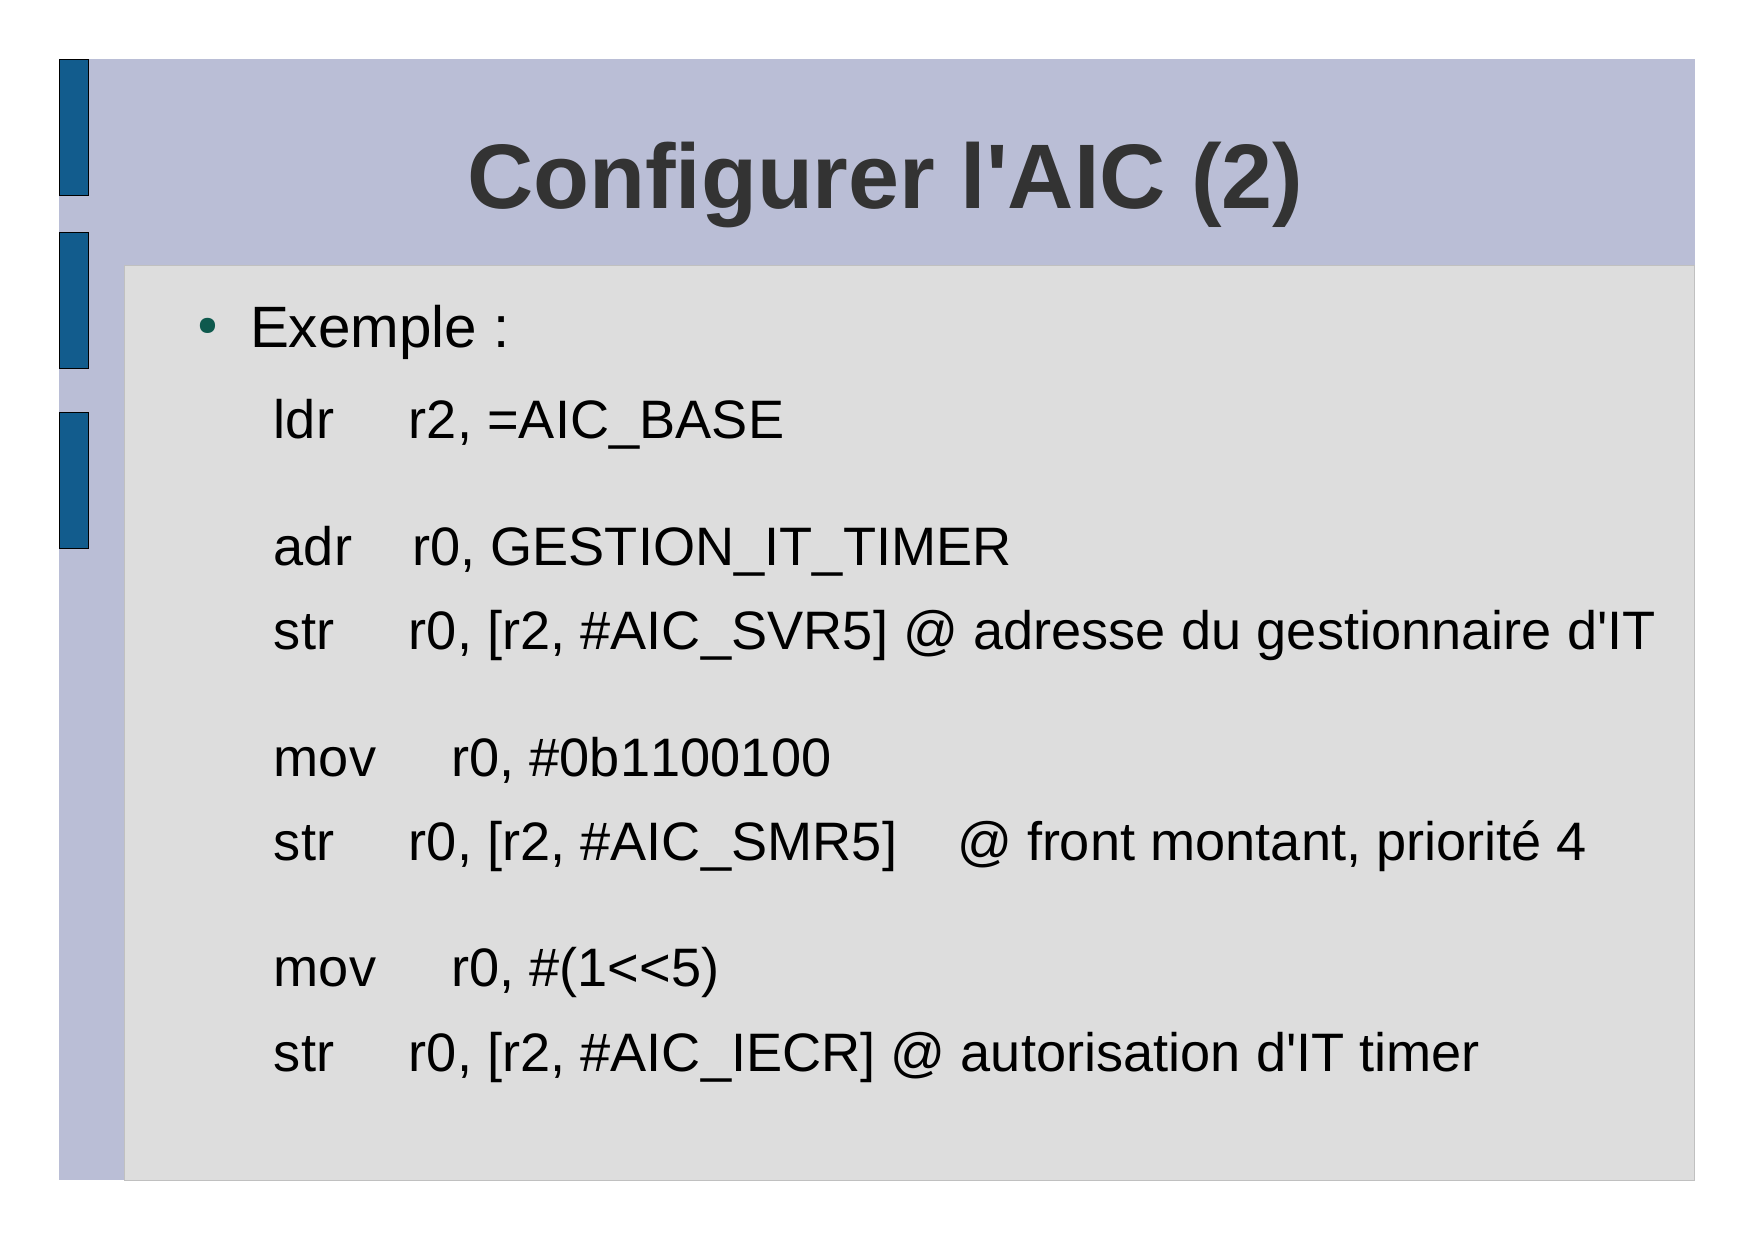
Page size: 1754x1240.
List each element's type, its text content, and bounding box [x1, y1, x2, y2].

list Exemple : ldr r2, =AIC_BASE adr r0, GESTION_IT_TIMER str r0, [r2, #AIC_SVR5] @ adresse du gestionnaire d'IT mov r0, #0b1100100 str r0, [r2, #AIC_SMR5] @ front montant, priorité 4 mov r0, #(1<<5) str r0, [r2, #AIC_IECR] @ autorisation d'IT timer [179, 295, 1684, 1093]
title Configurer l'AIC (2) [118, 88, 1654, 266]
